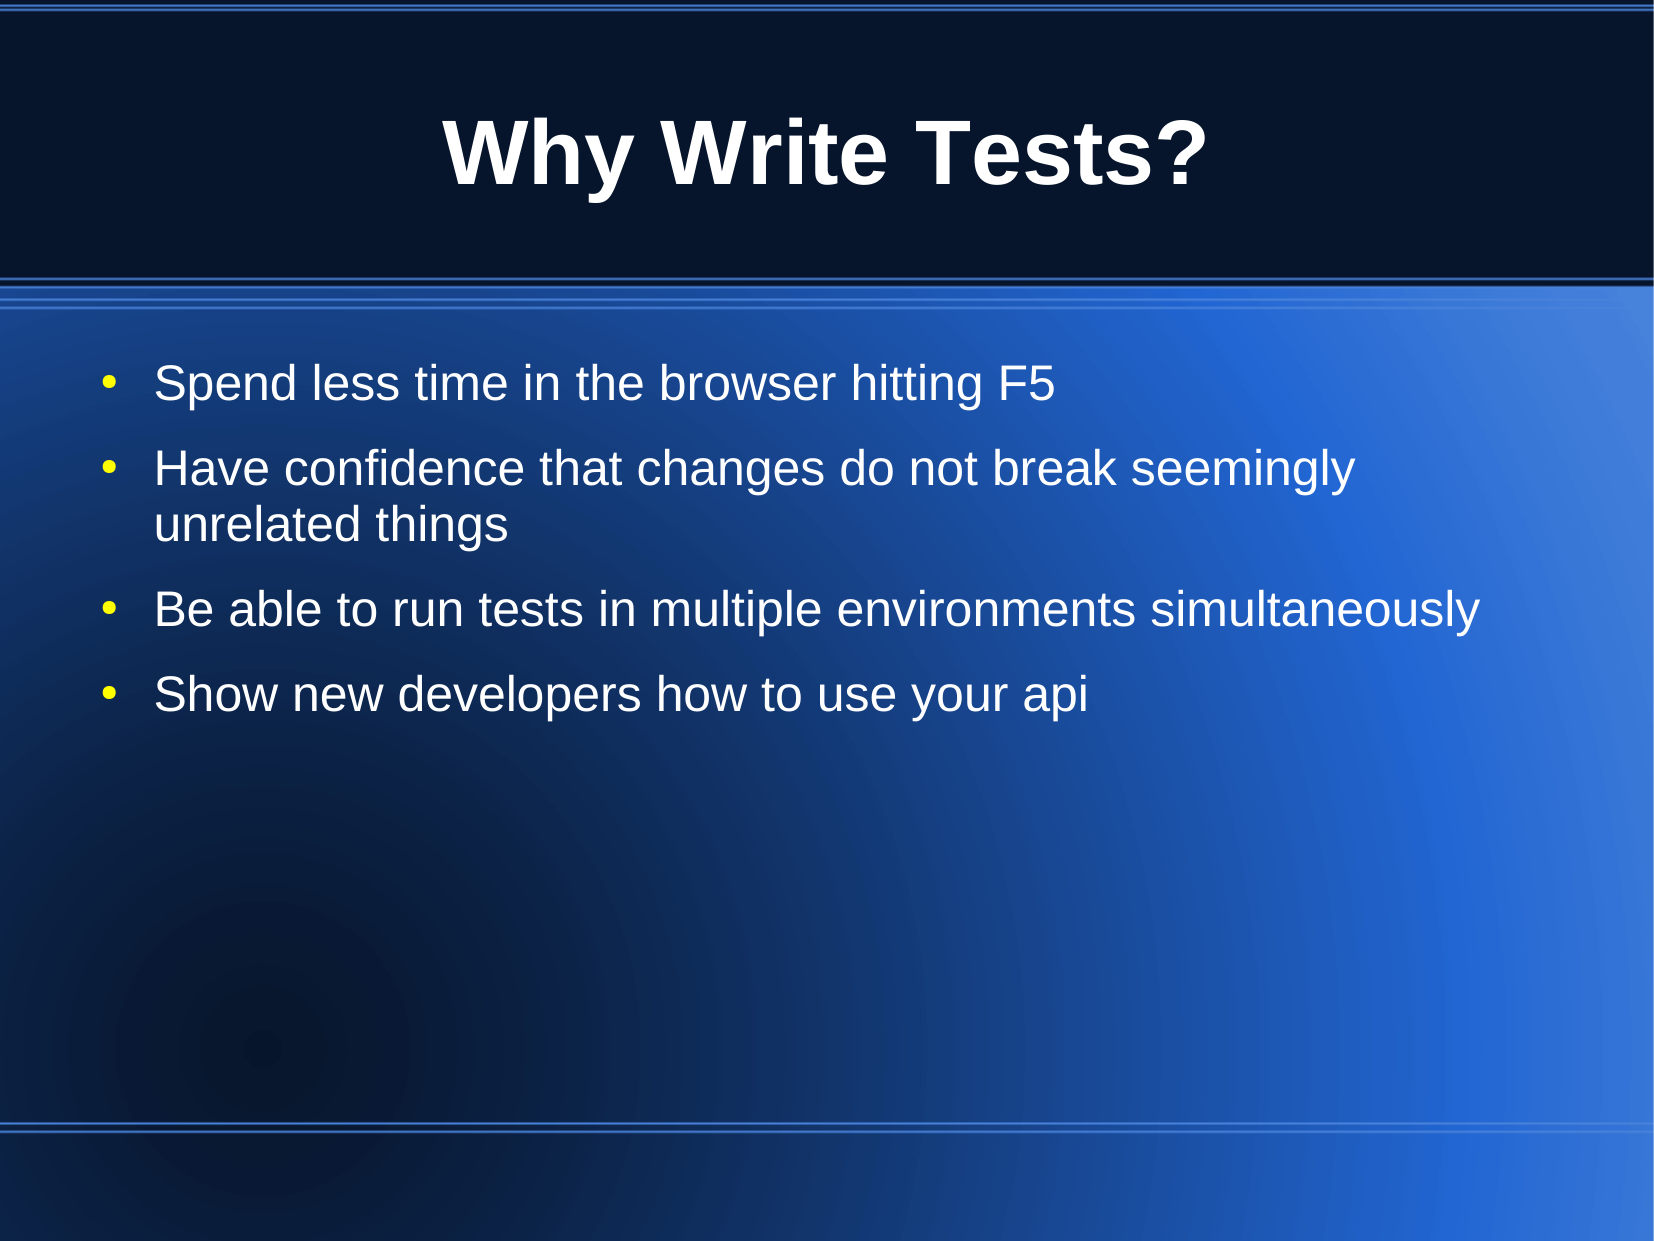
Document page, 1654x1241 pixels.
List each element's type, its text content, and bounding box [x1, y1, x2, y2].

picture [0, 0, 1654, 1241]
list Spend less time in the browser hitting F5 Have confidence that changes do not break seemingly unrelated things Be able to run tests in multiple environments simultaneously Show new developers how to use your api [82, 355, 1571, 1075]
title Why Write Tests? [82, 49, 1571, 257]
